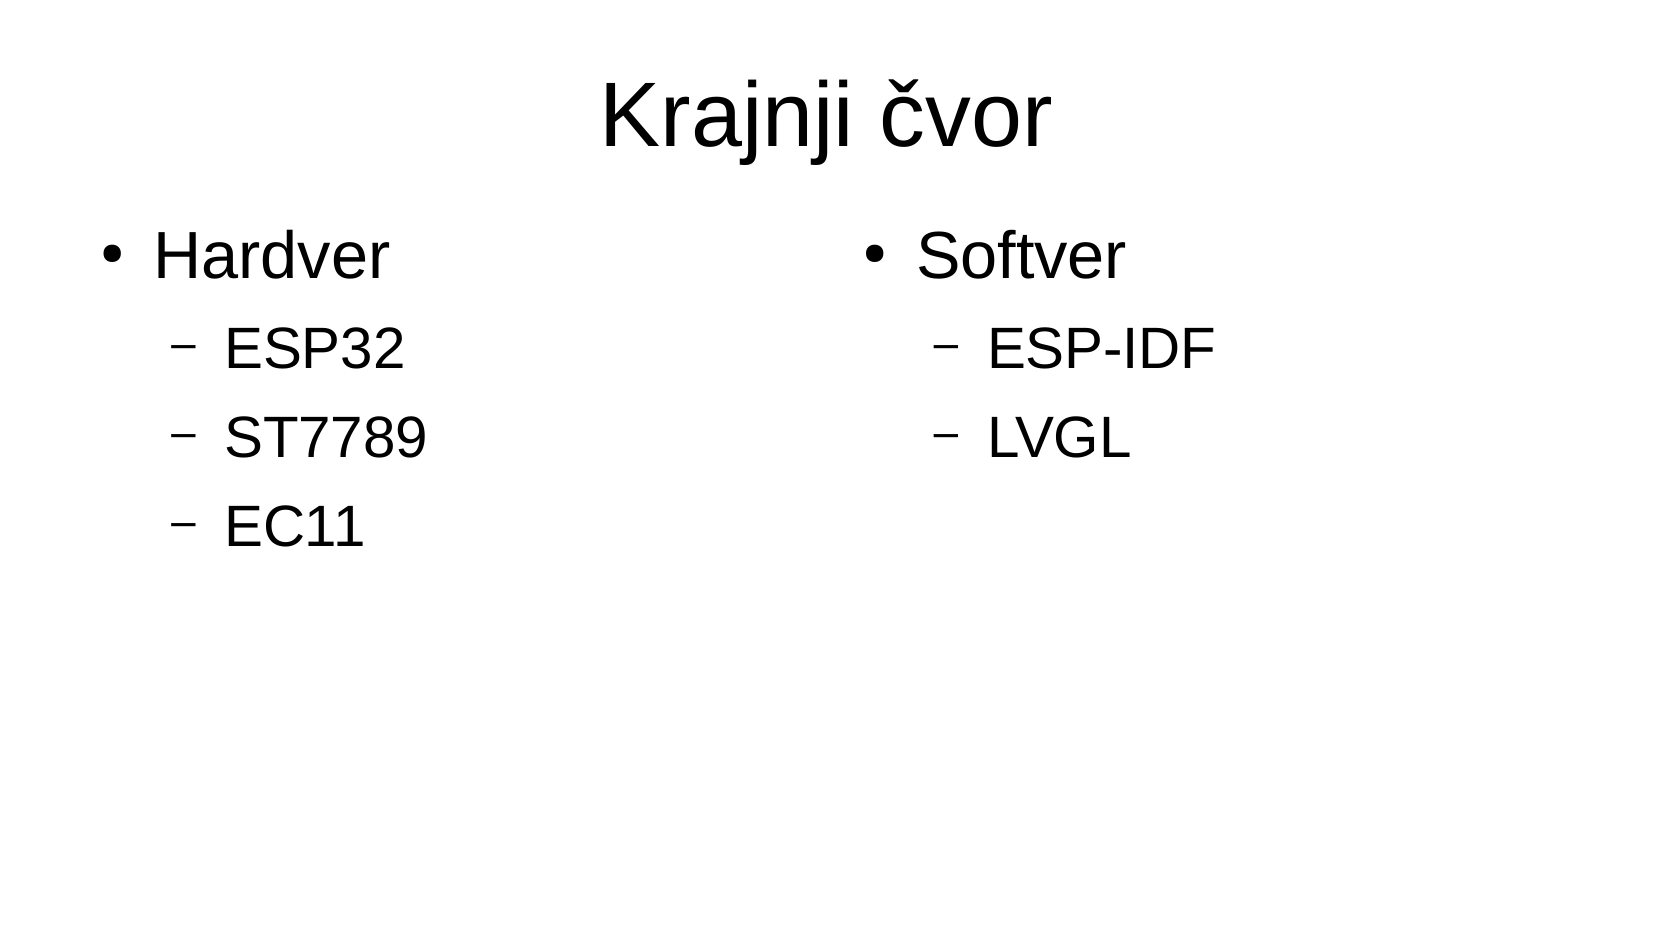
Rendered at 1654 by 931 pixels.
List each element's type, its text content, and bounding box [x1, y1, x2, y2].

list Hardver ESP32 ST7789 EC11 [82, 217, 809, 758]
list Softver ESP-IDF LVGL [845, 217, 1572, 758]
title Krajnji čvor [82, 37, 1571, 193]
